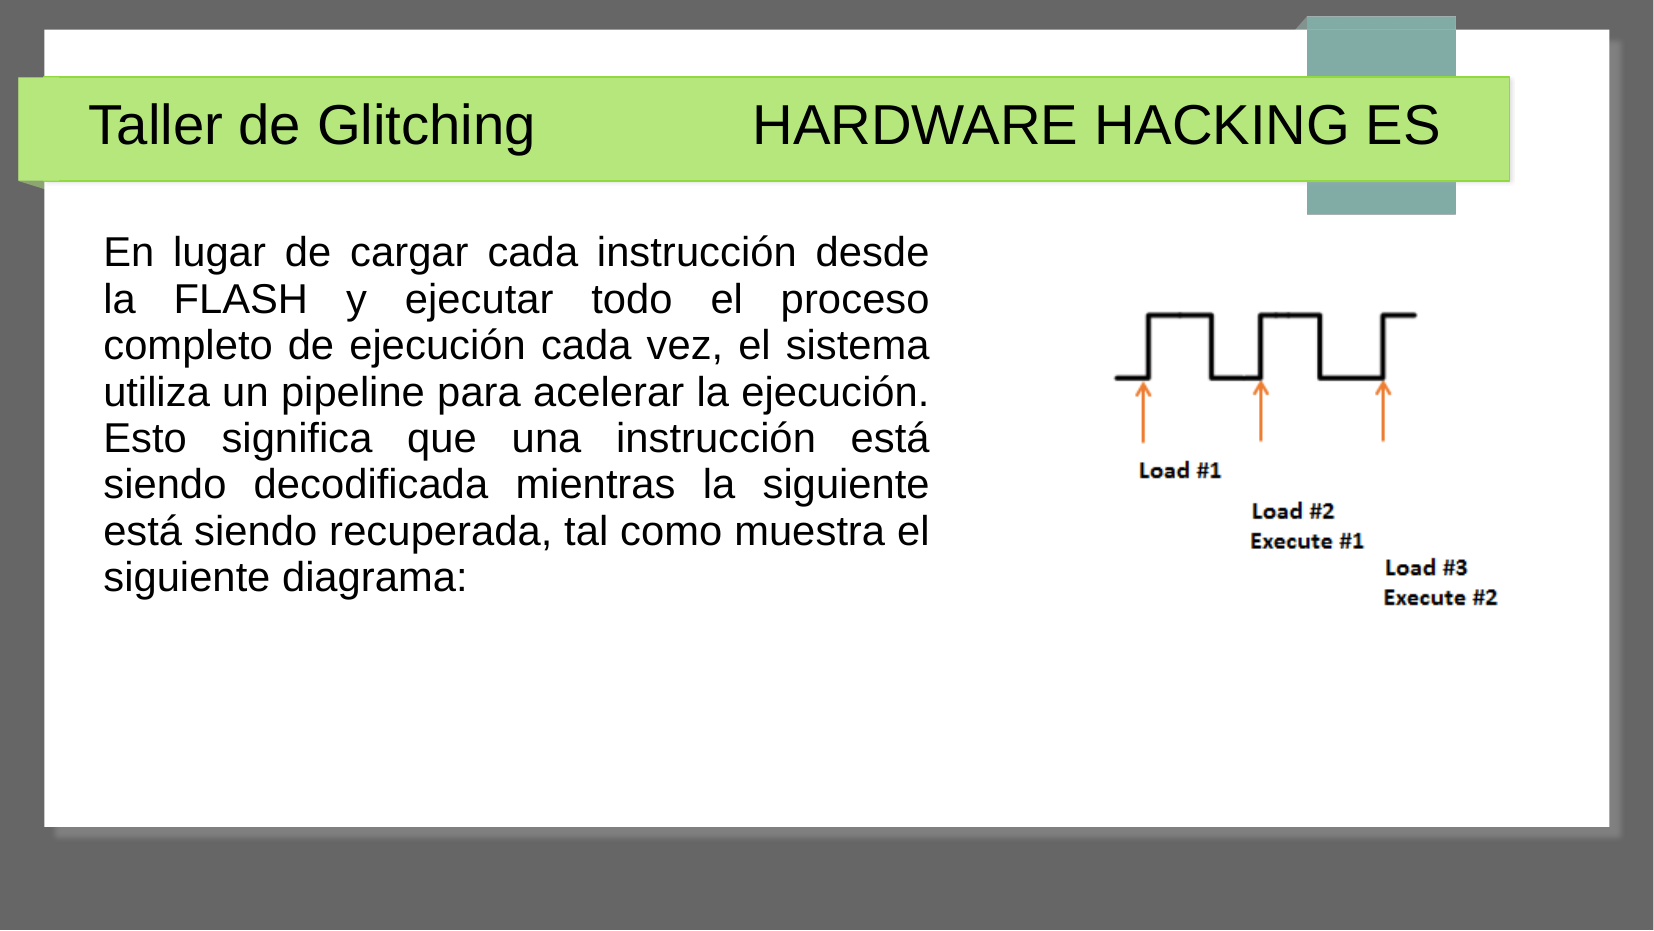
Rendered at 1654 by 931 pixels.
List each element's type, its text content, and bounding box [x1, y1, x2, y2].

title Taller de Glitching HARDWARE HACKING ES [88, 73, 1506, 178]
text_box En lugar de cargar cada instrucción desde la FLASH y ejecutar todo el proceso completo de ejecución cada vez, el sistema utiliza un pipeline para acelerar la ejecución. Esto significa que una instrucción está siendo decodificada mientras la siguiente está siendo recuperada, tal como muestra el siguiente diagrama: [88, 221, 945, 813]
picture [1062, 295, 1523, 621]
